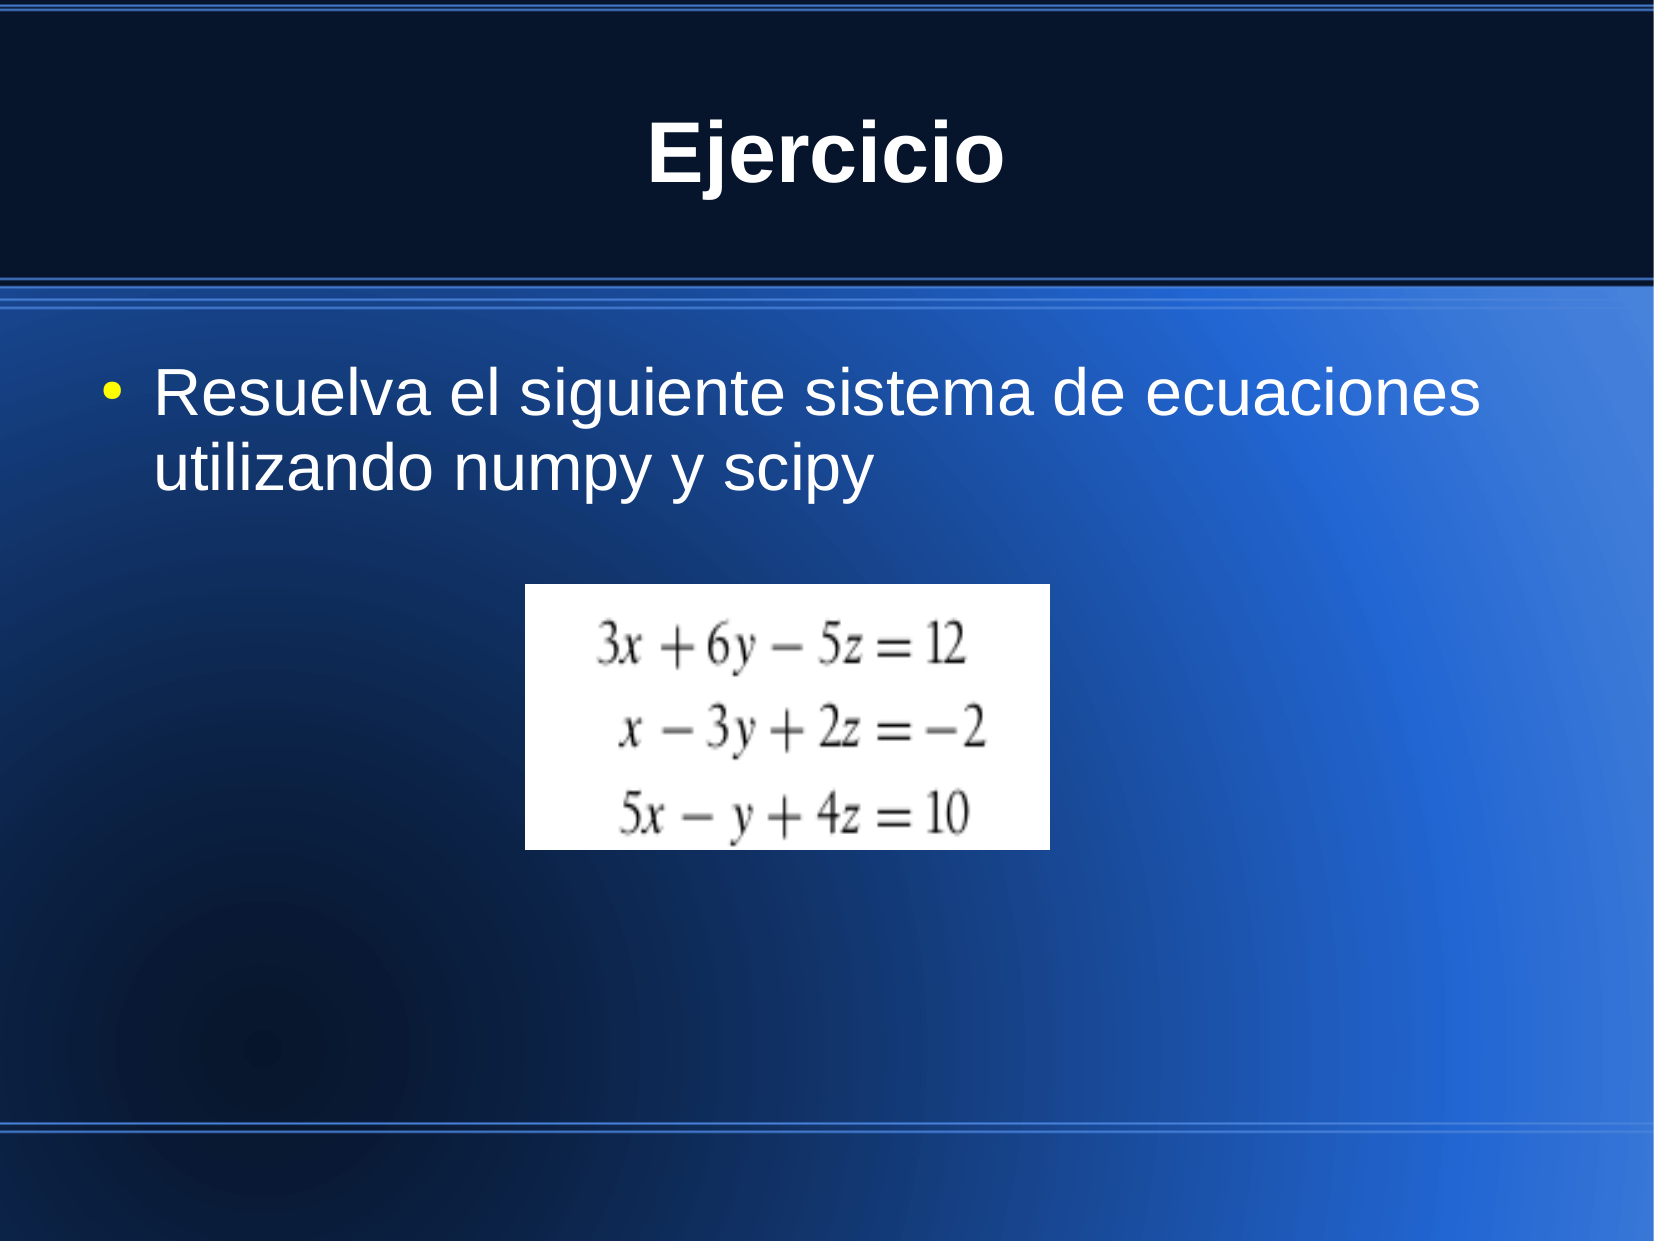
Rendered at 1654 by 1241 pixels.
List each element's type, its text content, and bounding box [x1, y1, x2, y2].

title Ejercicio [82, 49, 1571, 257]
picture [0, 0, 1654, 1241]
list Resuelva el siguiente sistema de ecuaciones utilizando numpy y scipy [82, 355, 1571, 1075]
